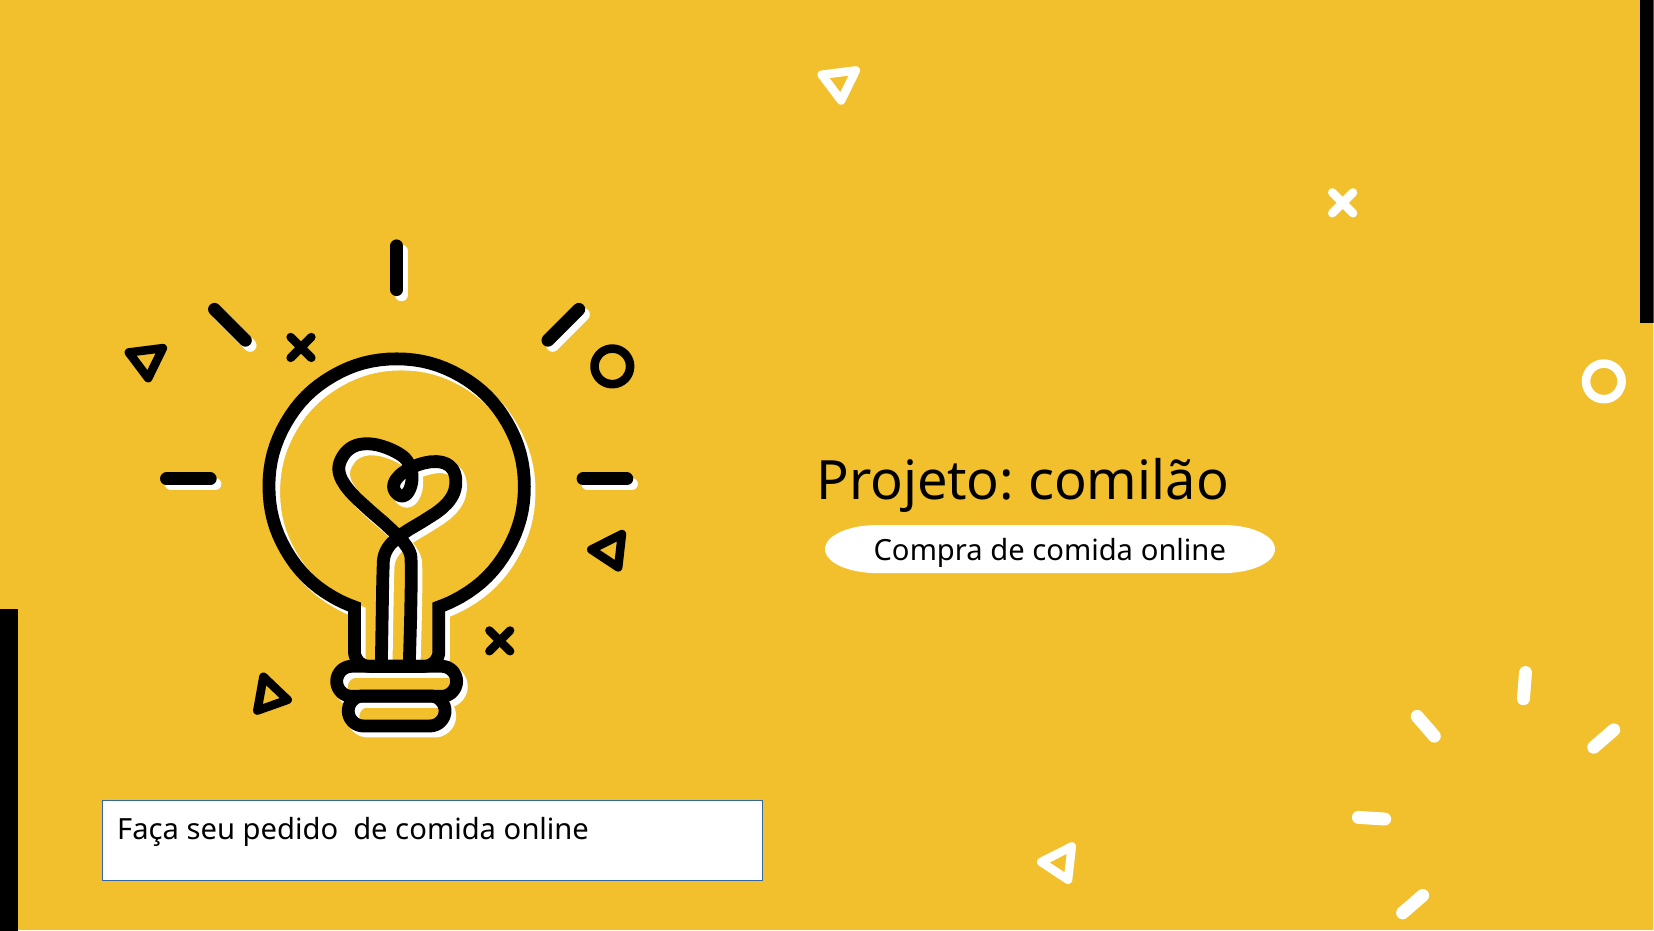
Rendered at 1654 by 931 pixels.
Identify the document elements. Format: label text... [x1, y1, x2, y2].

title Projeto: comilão [816, 404, 1454, 553]
text_box Faça seu pedido de comida online [102, 800, 763, 881]
text_box Compra de comida online [825, 553, 1275, 574]
